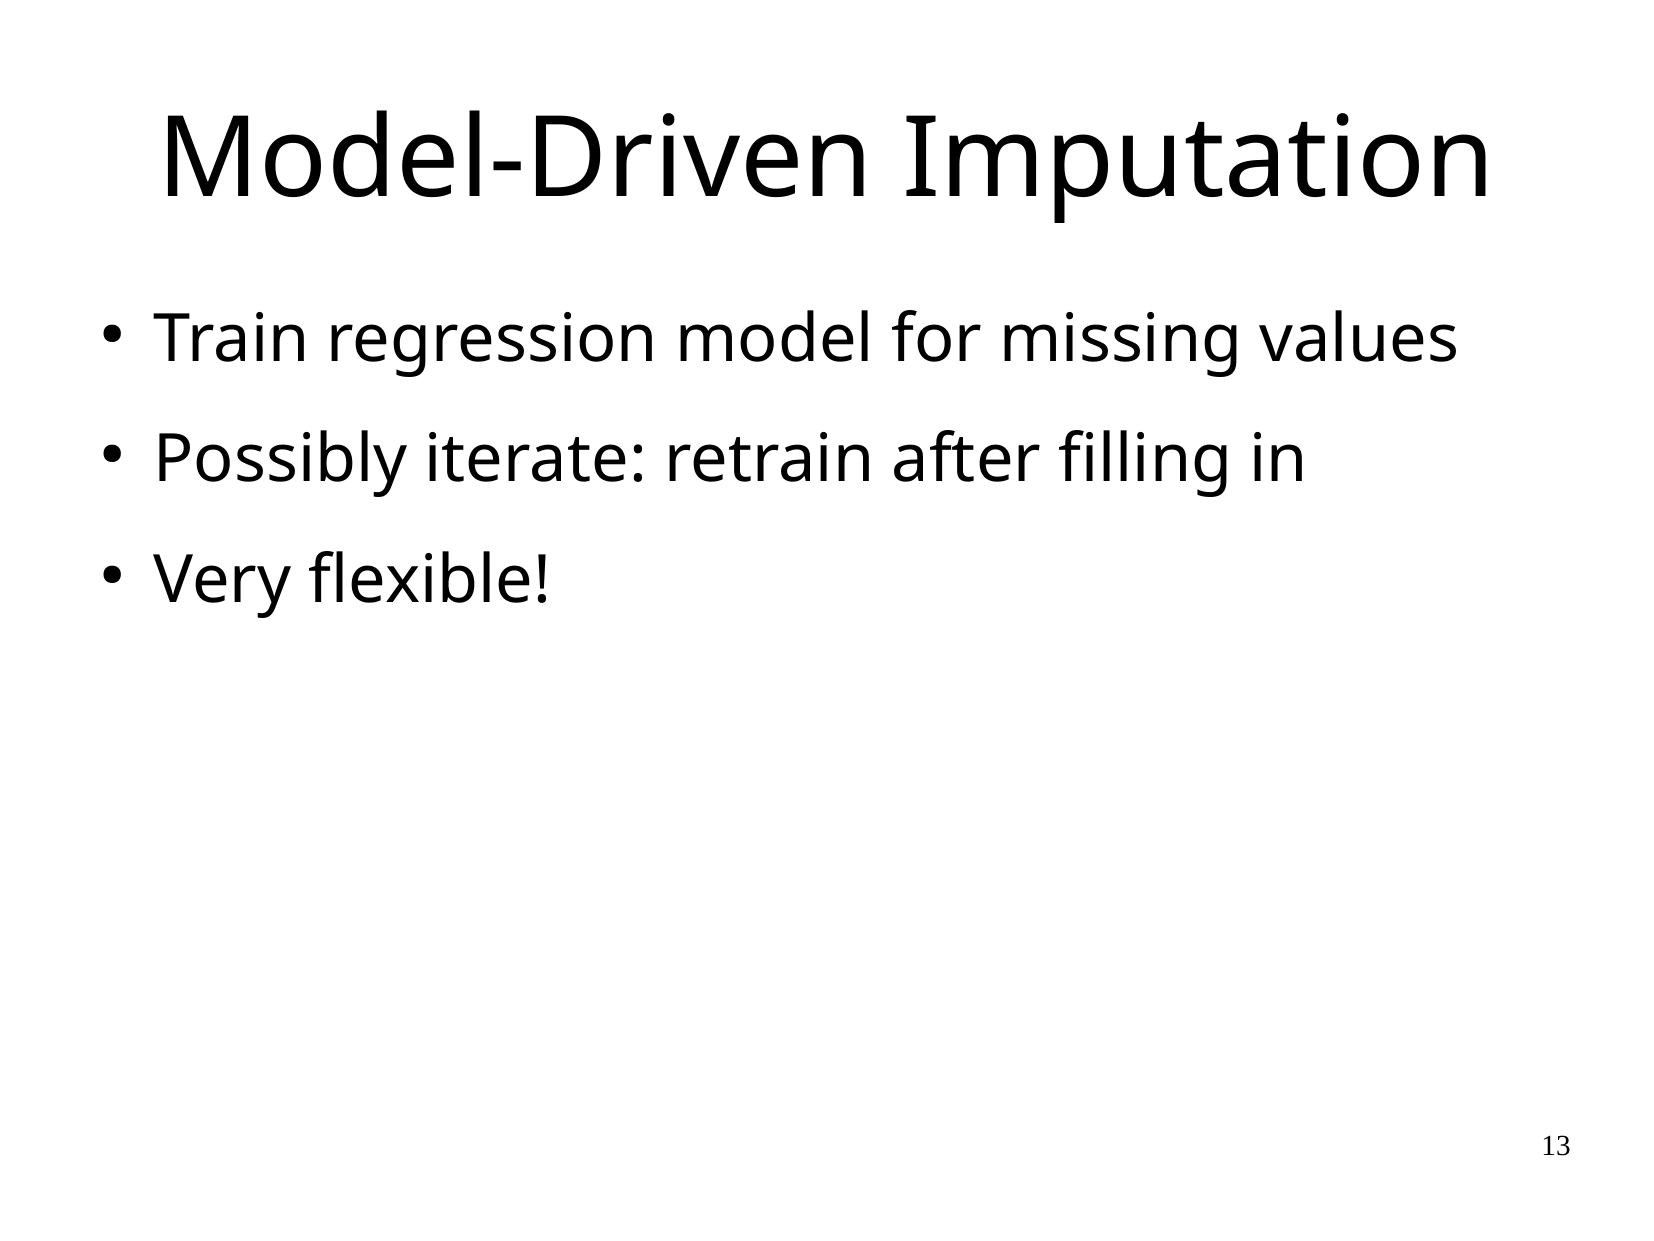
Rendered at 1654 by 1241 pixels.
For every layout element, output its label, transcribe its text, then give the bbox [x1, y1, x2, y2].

list Train regression model for missing values Possibly iterate: retrain after filling in Very flexible! [82, 290, 1571, 1010]
title Model-Driven Imputation [82, 49, 1571, 257]
